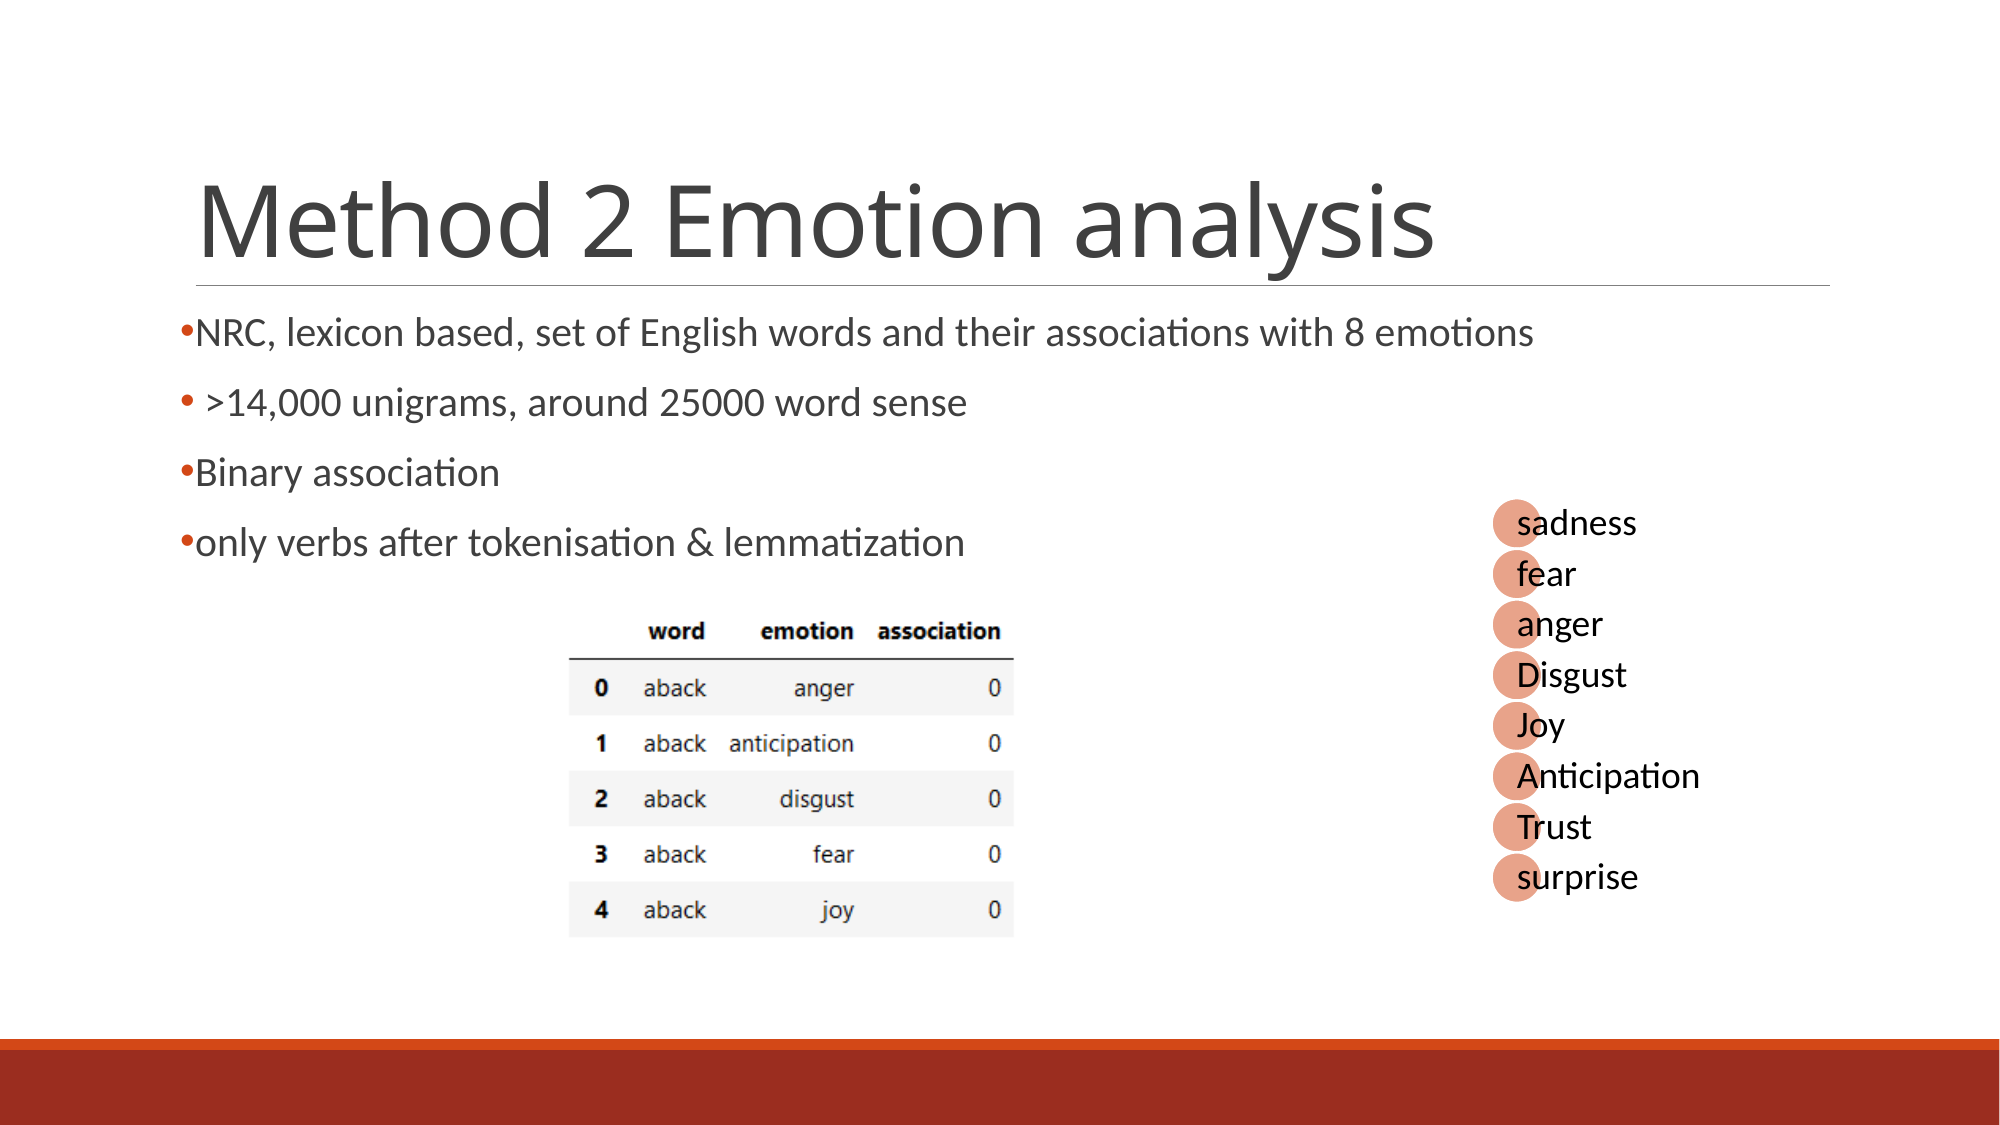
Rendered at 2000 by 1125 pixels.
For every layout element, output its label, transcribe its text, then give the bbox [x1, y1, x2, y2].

text_box Anticipation [1516, 751, 1787, 801]
picture [552, 603, 1052, 939]
title Method 2 Emotion analysis [179, 47, 1830, 286]
text_box anger [1516, 599, 1787, 649]
text_box [1491, 498, 1516, 903]
text_box surprise [1516, 852, 1787, 903]
text_box Joy [1516, 700, 1787, 751]
text_box Disgust [1516, 649, 1787, 700]
list NRC, lexicon based, set of English words and their associations with 8 emotions >14,000 unigrams, around 25000 word sense Binary association only verbs after tokenisation & lemmatization [179, 302, 1830, 963]
text_box sadness [1516, 498, 1787, 548]
text_box fear [1516, 548, 1787, 599]
text_box Trust [1516, 801, 1787, 852]
